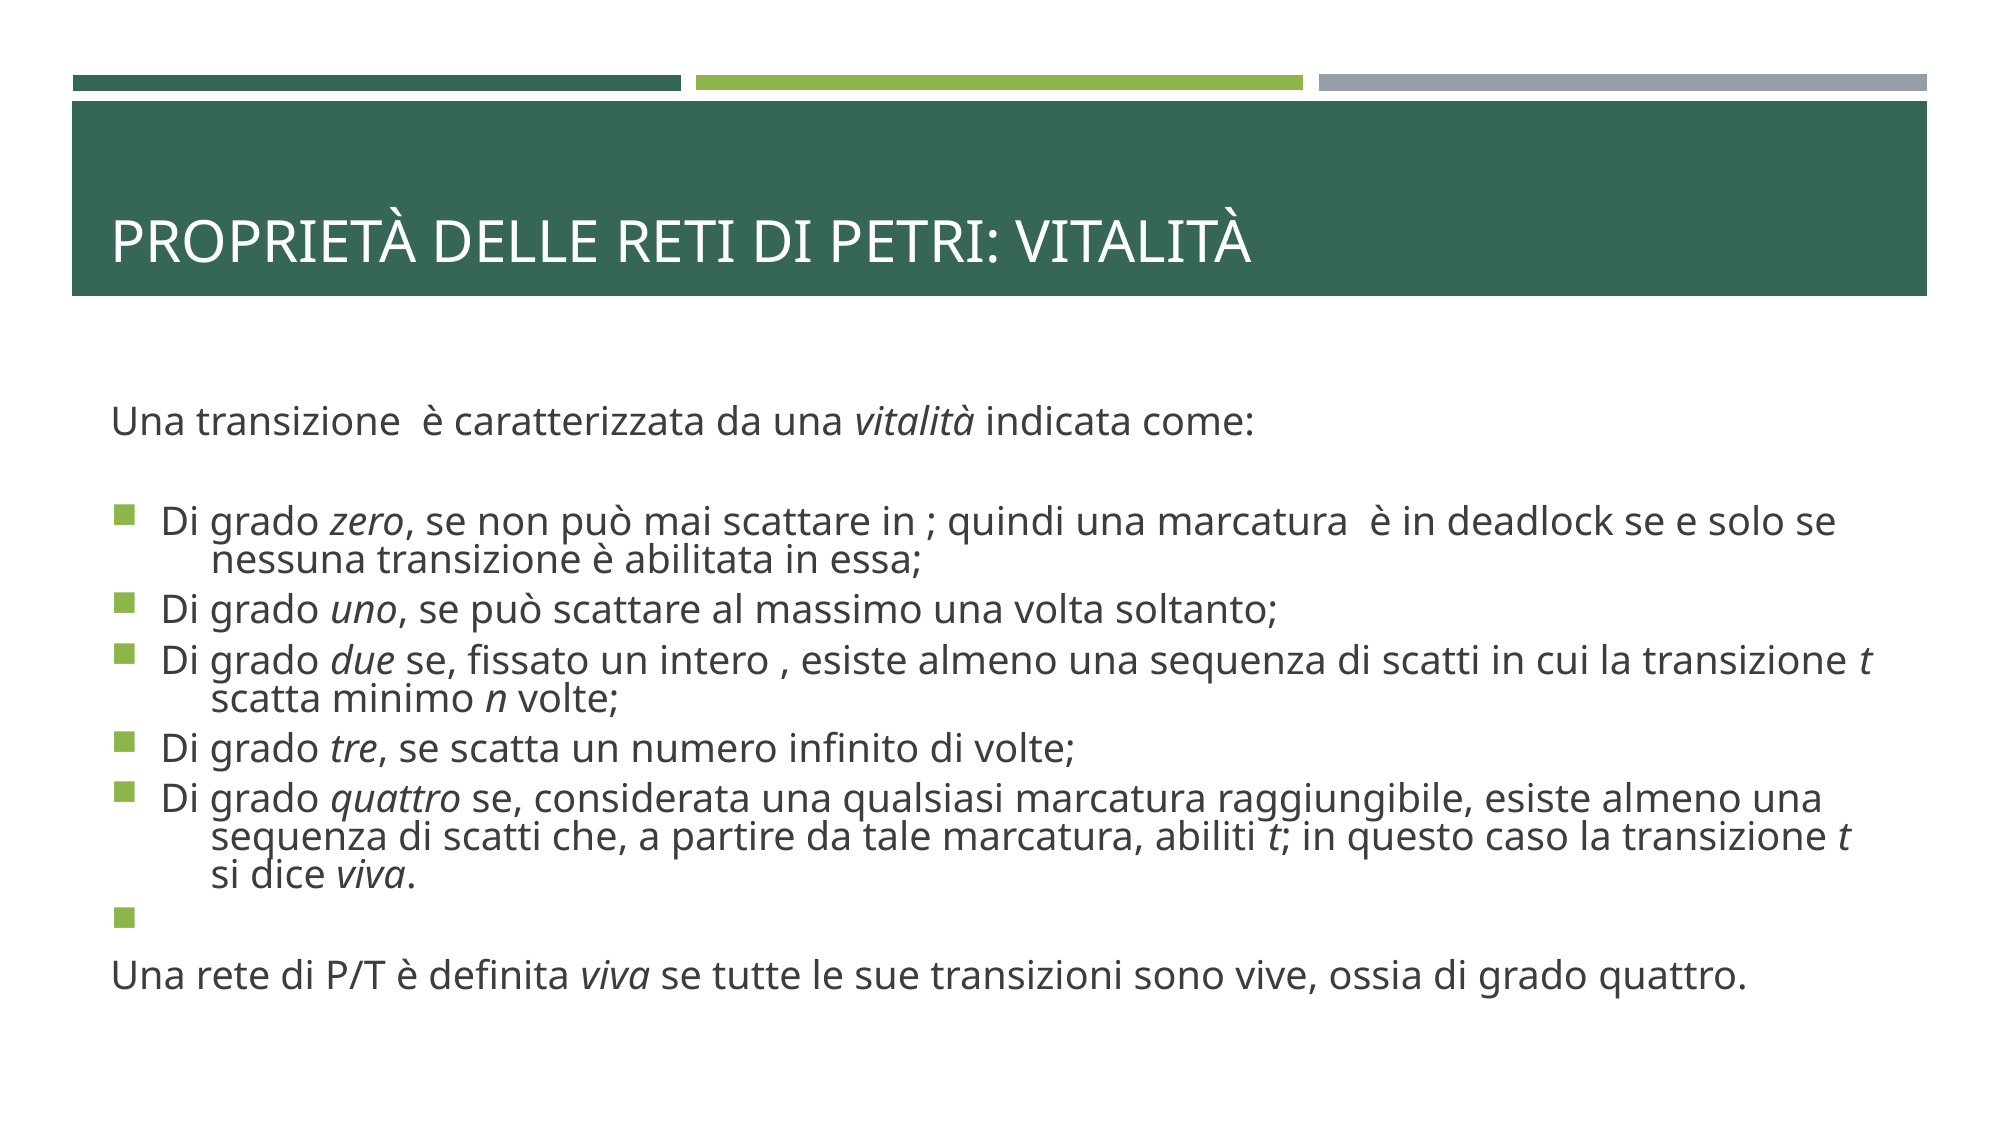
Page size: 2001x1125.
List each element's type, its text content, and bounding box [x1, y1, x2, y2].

list Una transizione è caratterizzata da una vitalità indicata come: Di grado zero, se non può mai scattare in ; quindi una marcatura è in deadlock se e solo se nessuna transizione è abilitata in essa; Di grado uno, se può scattare al massimo una volta soltanto; Di grado due se, fissato un intero , esiste almeno una sequenza di scatti in cui la transizione t scatta minimo n volte; Di grado tre, se scatta un numero infinito di volte; Di grado quattro se, considerata una qualsiasi marcatura raggiungibile, esiste almeno una sequenza di scatti che, a partire da tale marcatura, abiliti t; in questo caso la transizione t si dice viva. Una rete di P/T è definita viva se tutte le sue transizioni sono vive, ossia di grado quattro. [95, 346, 1905, 1056]
title Proprietà delle reti di petri: vitalità [95, 115, 1905, 282]
